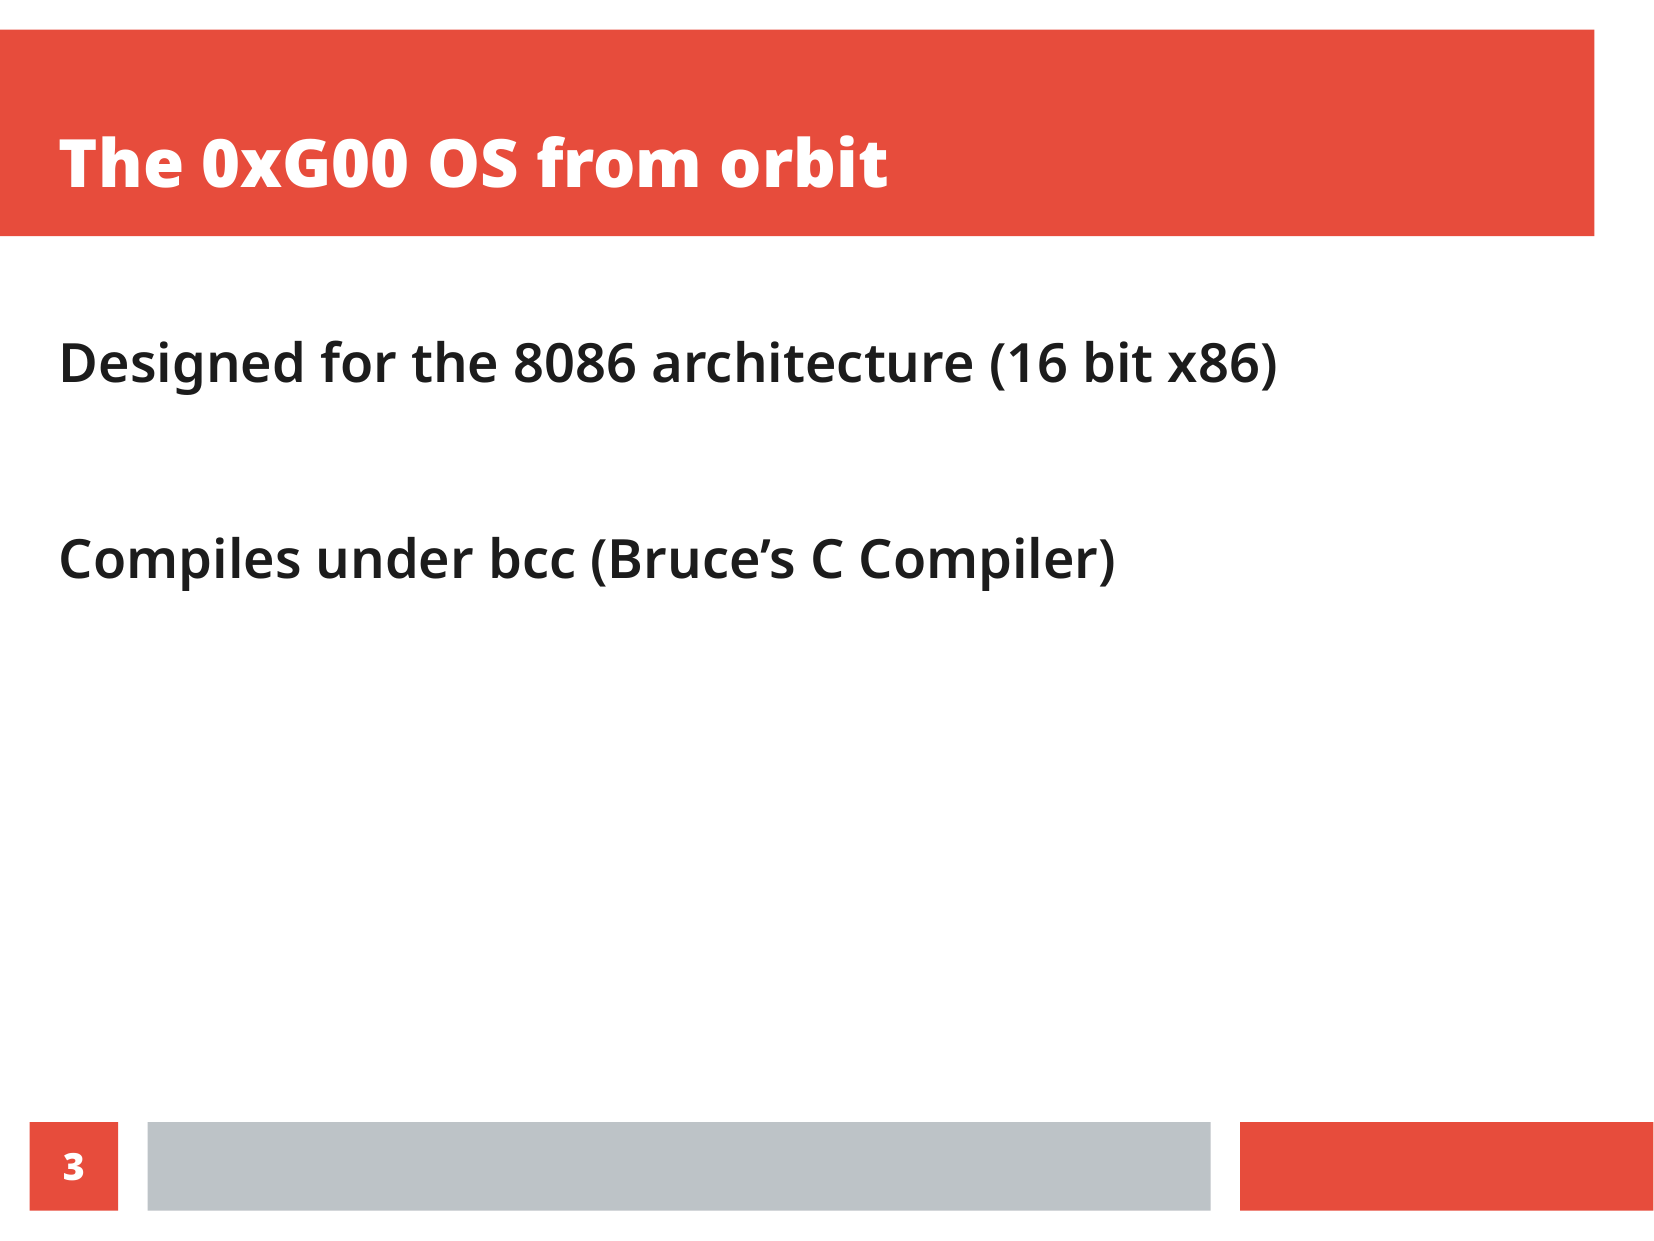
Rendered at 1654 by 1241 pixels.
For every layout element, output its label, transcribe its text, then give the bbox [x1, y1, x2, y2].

list Designed for the 8086 architecture (16 bit x86) Compiles under bcc (Bruce’s C Compiler) [59, 324, 1565, 1093]
title The 0xG00 OS from orbit [59, 59, 1595, 207]
